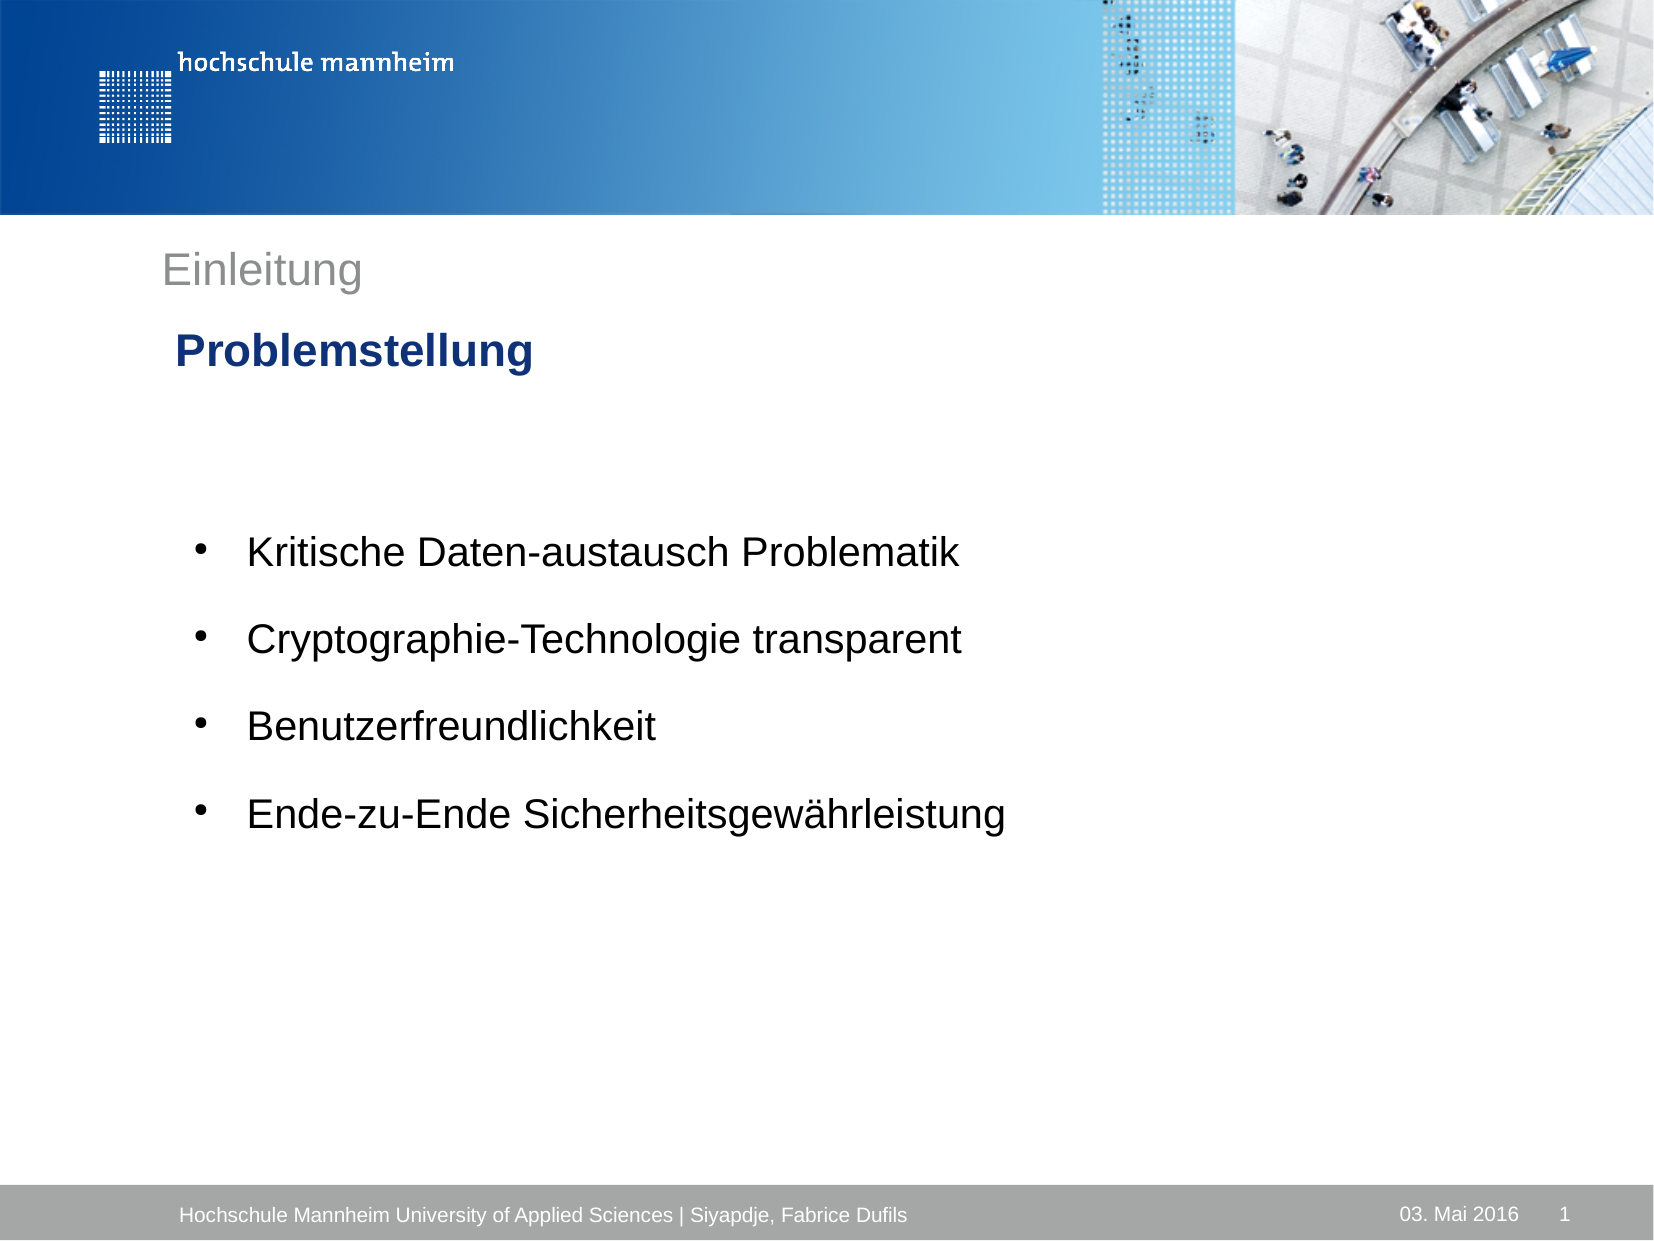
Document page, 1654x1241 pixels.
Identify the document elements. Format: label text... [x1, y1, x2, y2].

picture [0, 0, 1654, 215]
text_box Einleitung [146, 236, 378, 303]
list Kritische Daten-austausch Problematik Cryptographie-Technologie transparent Benutzerfreundlichkeit Ende-zu-Ende Sicherheitsgewährleistung [175, 437, 1569, 1089]
footer Hochschule Mannheim University of Applied Sciences | Siyapdje, Fabrice Dufils [179, 1198, 1192, 1227]
title Problemstellung [175, 320, 1569, 437]
slide_number 03. Mai 2016 1 [1204, 1198, 1571, 1227]
